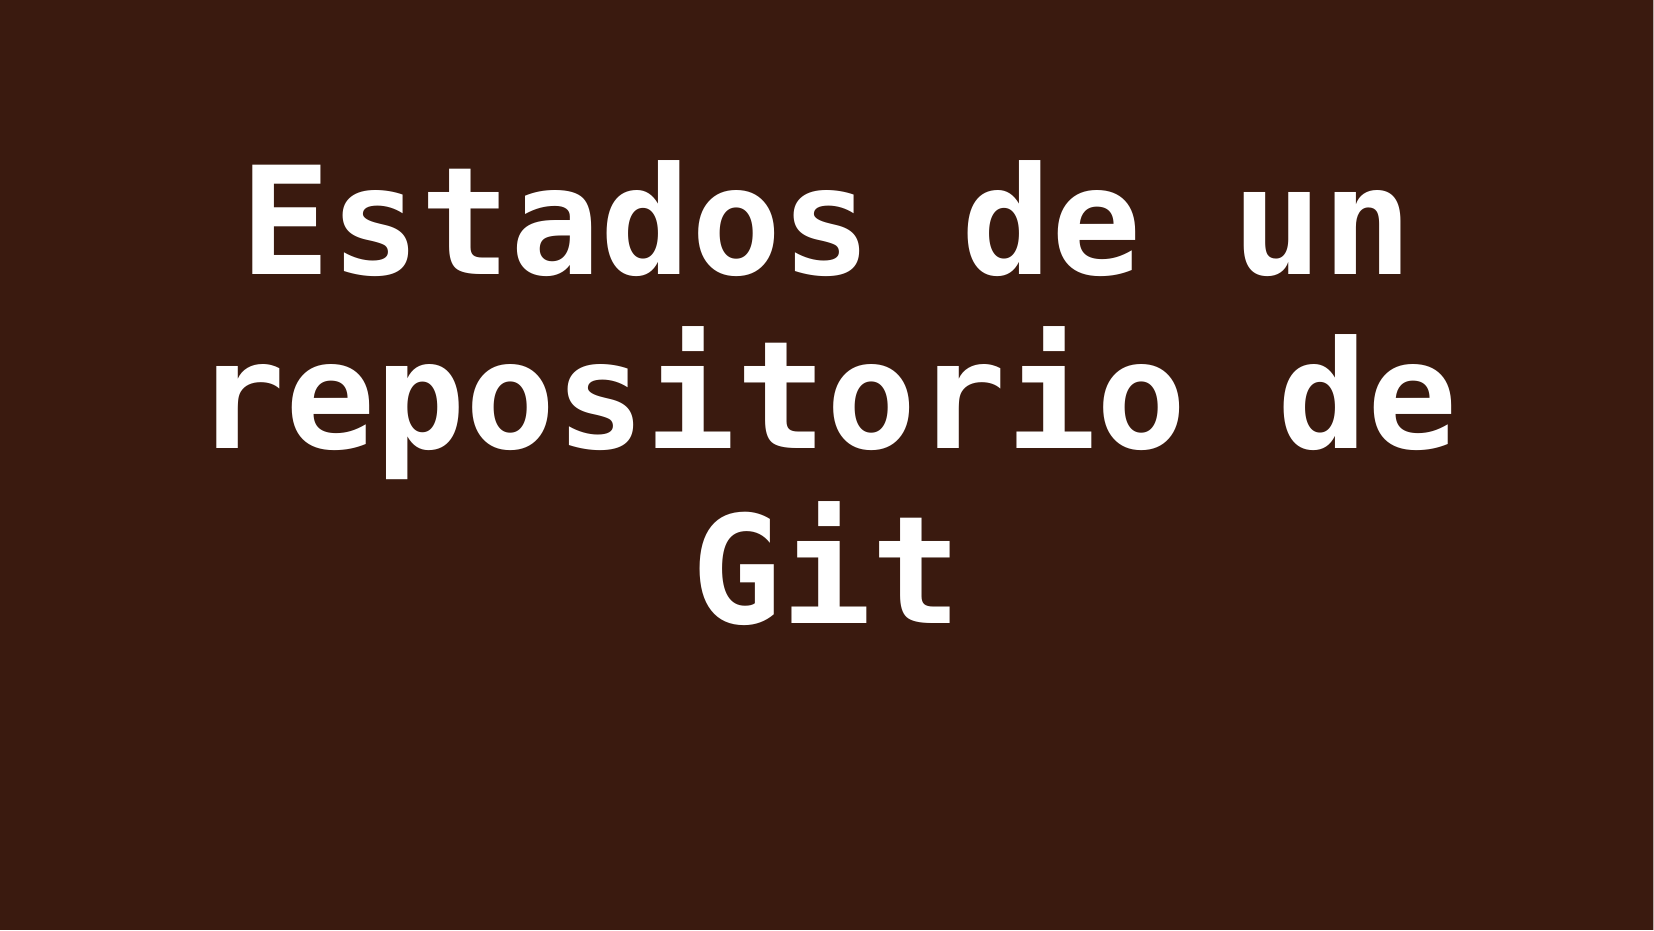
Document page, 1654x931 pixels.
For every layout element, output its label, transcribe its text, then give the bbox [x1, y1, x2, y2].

subtitle Estados de un repositorio de Git [82, 37, 1571, 758]
